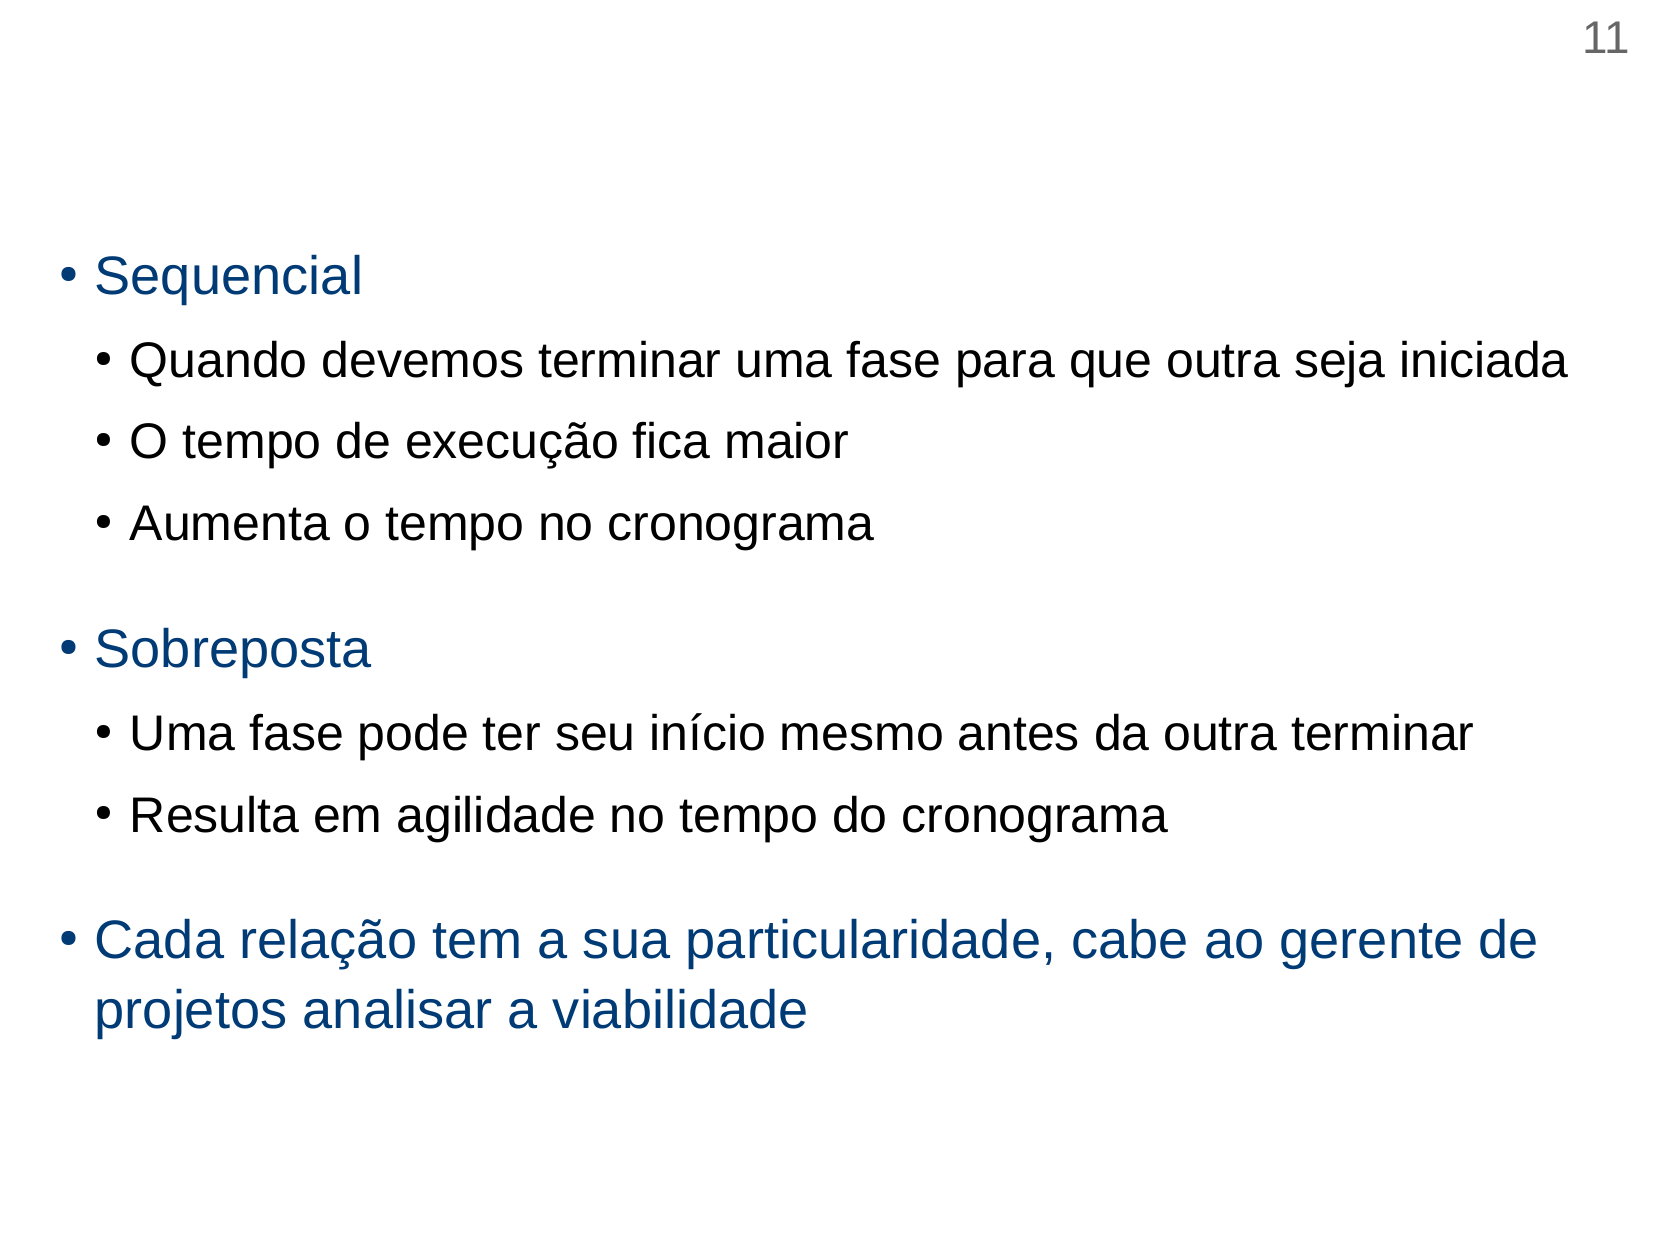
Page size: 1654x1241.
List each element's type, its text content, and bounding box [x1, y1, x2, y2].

list Sequencial Quando devemos terminar uma fase para que outra seja iniciada O tempo de execução fica maior Aumenta o tempo no cronograma Sobreposta Uma fase pode ter seu início mesmo antes da outra terminar Resulta em agilidade no tempo do cronograma Cada relação tem a sua particularidade, cabe ao gerente de projetos analisar a viabilidade [59, 236, 1595, 1211]
